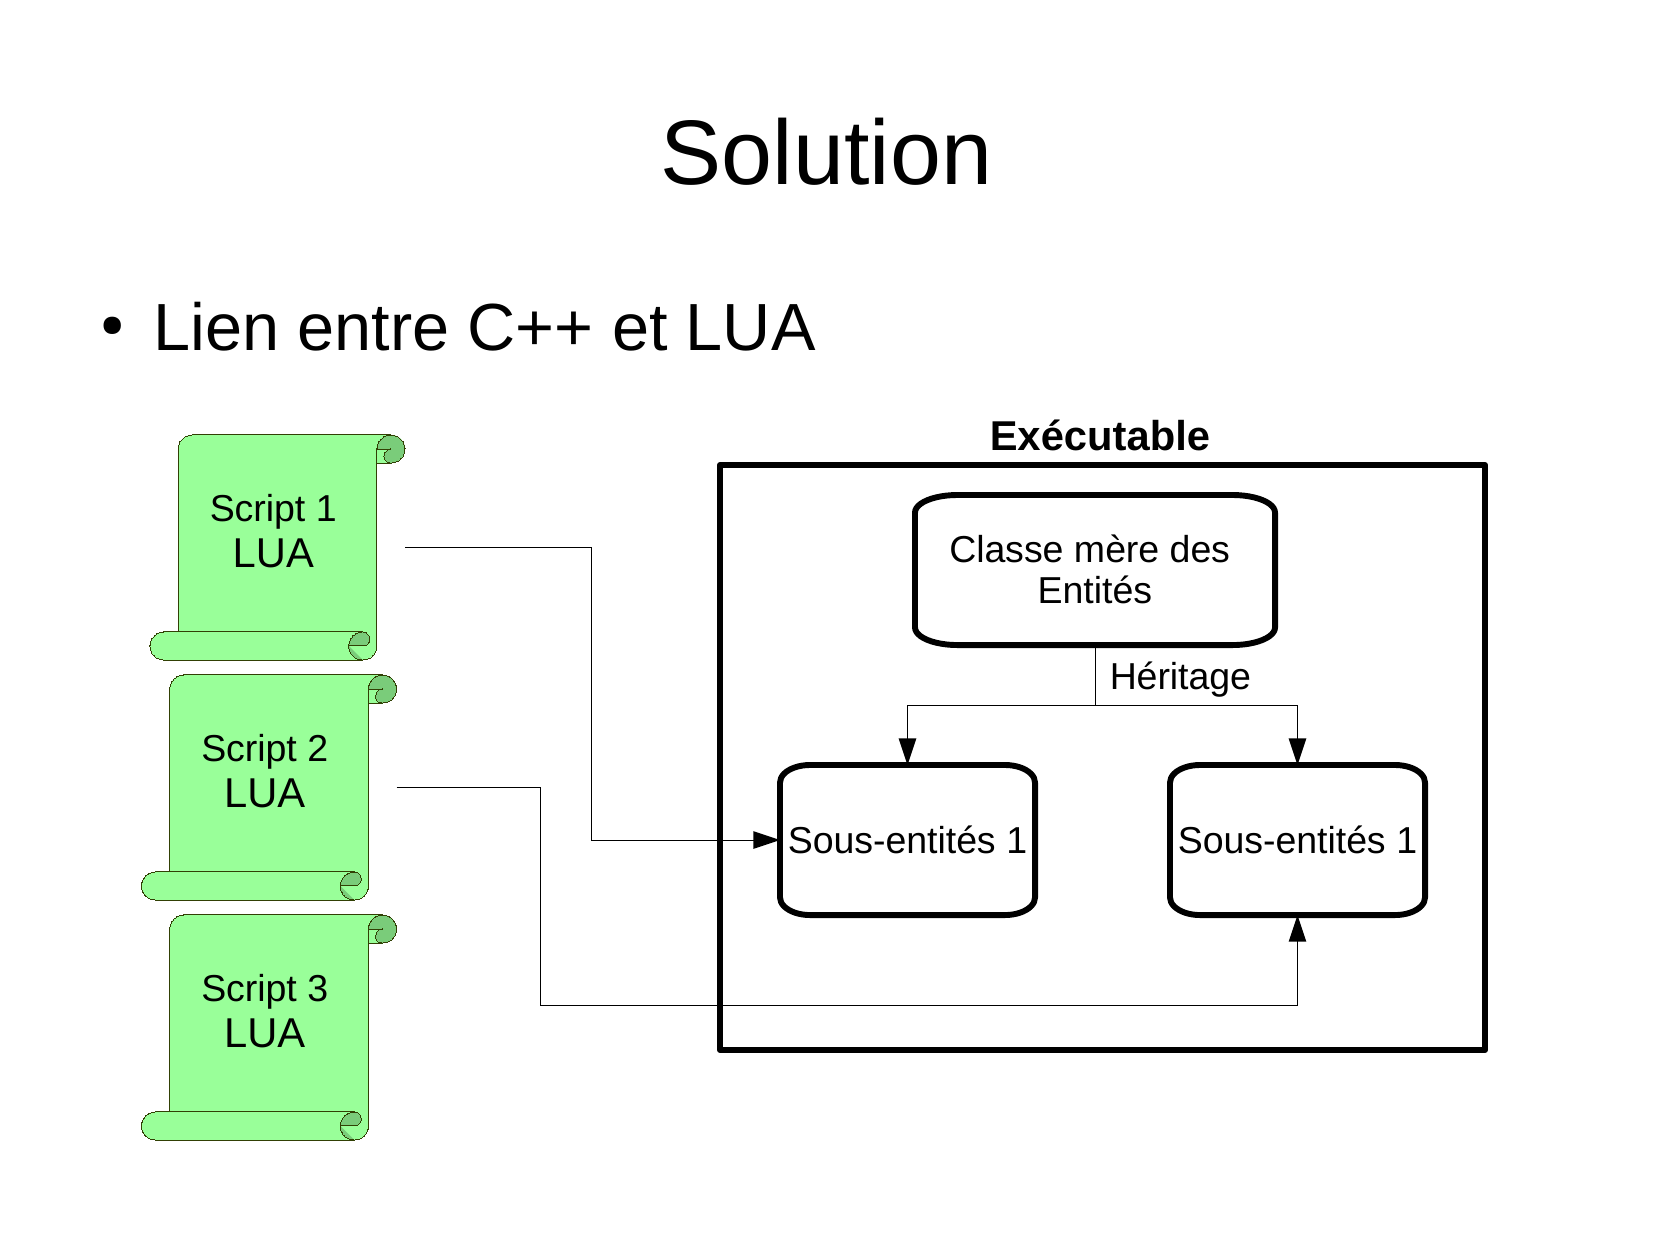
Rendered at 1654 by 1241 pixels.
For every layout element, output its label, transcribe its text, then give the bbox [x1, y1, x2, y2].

text_box Héritage [1095, 648, 1266, 706]
text_box Exécutable [975, 405, 1226, 467]
title Solution [82, 49, 1571, 257]
text_box Script 1 LUA [195, 480, 361, 616]
text_box Script 2 LUA [186, 720, 352, 856]
text_box [141, 914, 397, 1141]
text_box Sous-entités 1 [780, 765, 1036, 916]
text_box Classe mère des Entités [915, 495, 1276, 646]
text_box [720, 465, 1486, 1051]
text_box [149, 434, 406, 661]
list Lien entre C++ et LUA [82, 290, 1381, 391]
text_box Script 3 LUA [186, 960, 352, 1096]
text_box Sous-entités 1 [1170, 765, 1426, 916]
text_box [141, 674, 397, 901]
text_box [720, 706, 1297, 1002]
